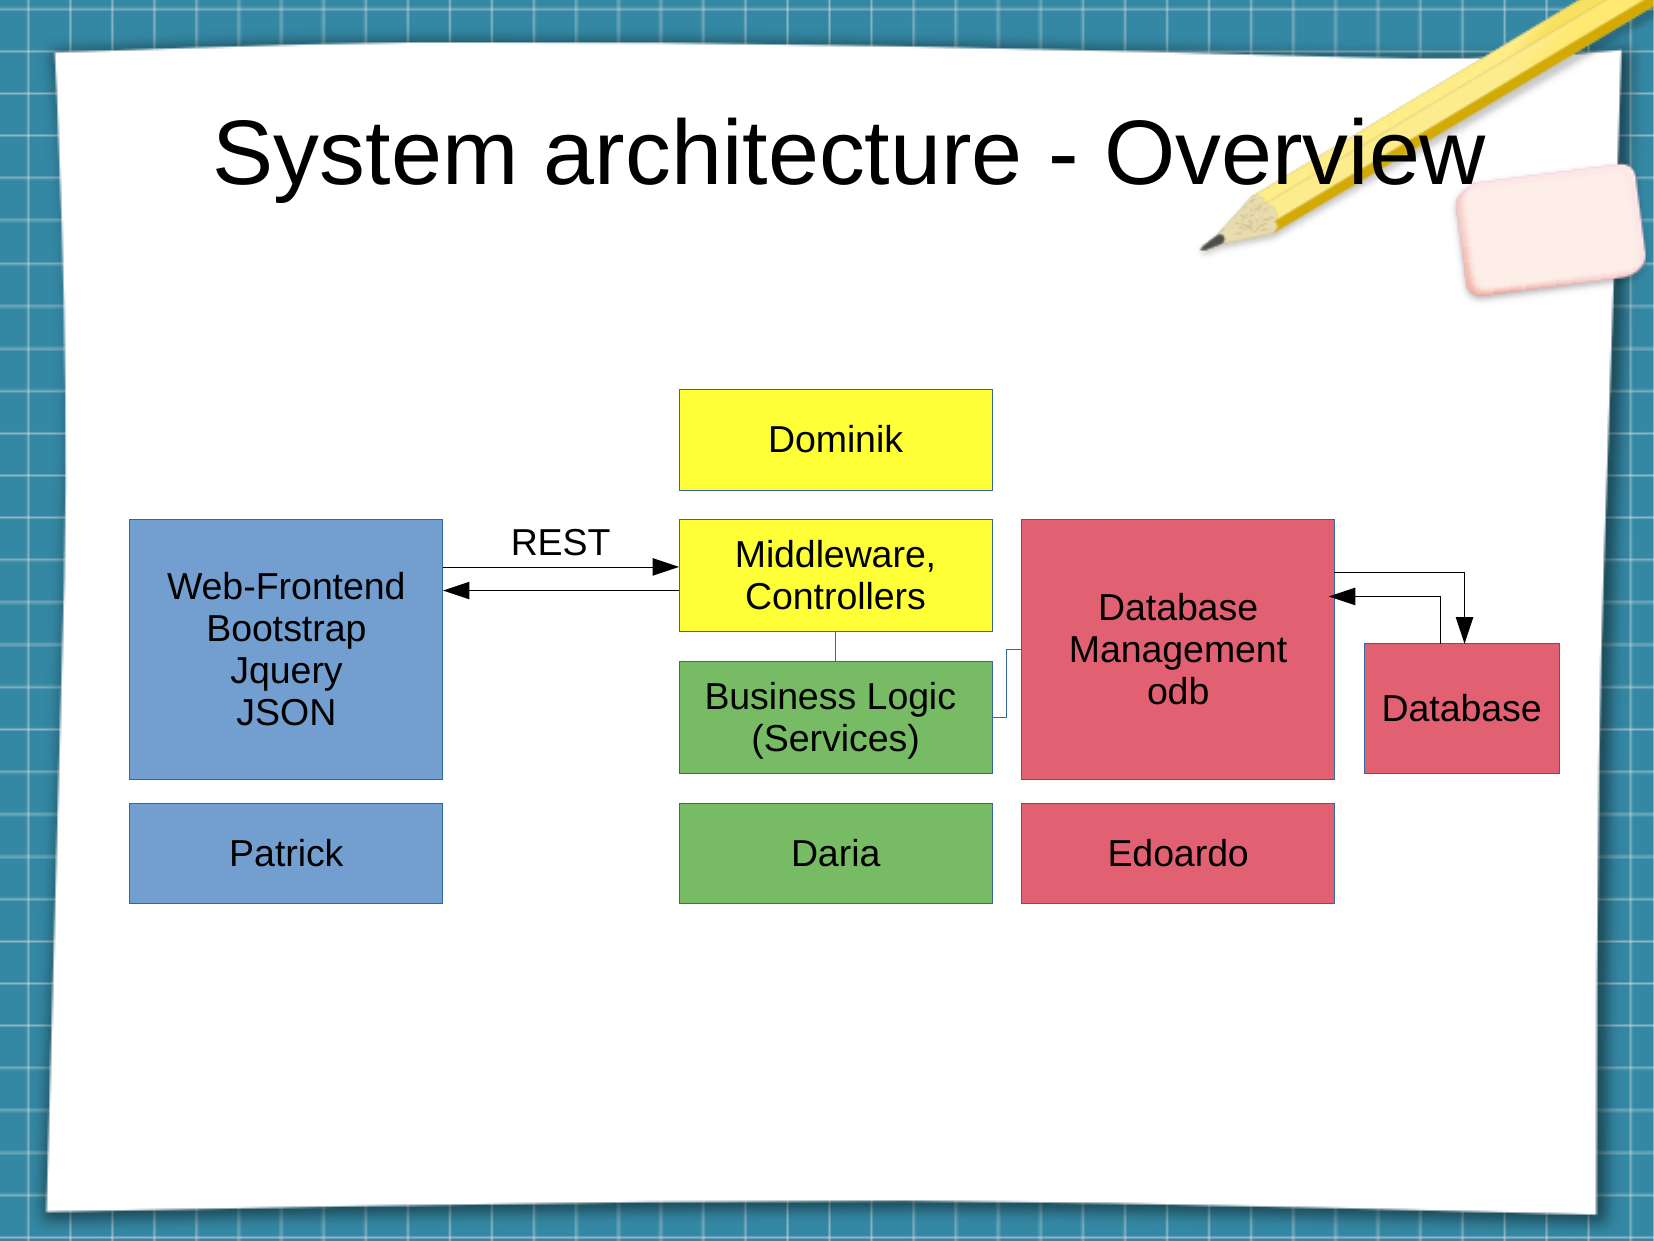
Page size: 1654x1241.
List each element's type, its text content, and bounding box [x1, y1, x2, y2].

title System architecture - Overview [106, 49, 1595, 257]
text_box Web-Frontend Bootstrap Jquery JSON [129, 519, 443, 780]
text_box Database Management odb [1021, 519, 1335, 780]
text_box Middleware, Controllers [679, 519, 993, 632]
text_box Daria [679, 803, 993, 904]
text_box Business Logic (Services) [679, 661, 993, 774]
text_box Patrick [129, 803, 443, 904]
text_box Dominik [679, 389, 993, 491]
text_box Edoardo [1021, 803, 1335, 904]
text_box Database [1364, 643, 1560, 774]
text_box REST [496, 513, 626, 571]
picture [0, 0, 1654, 1241]
